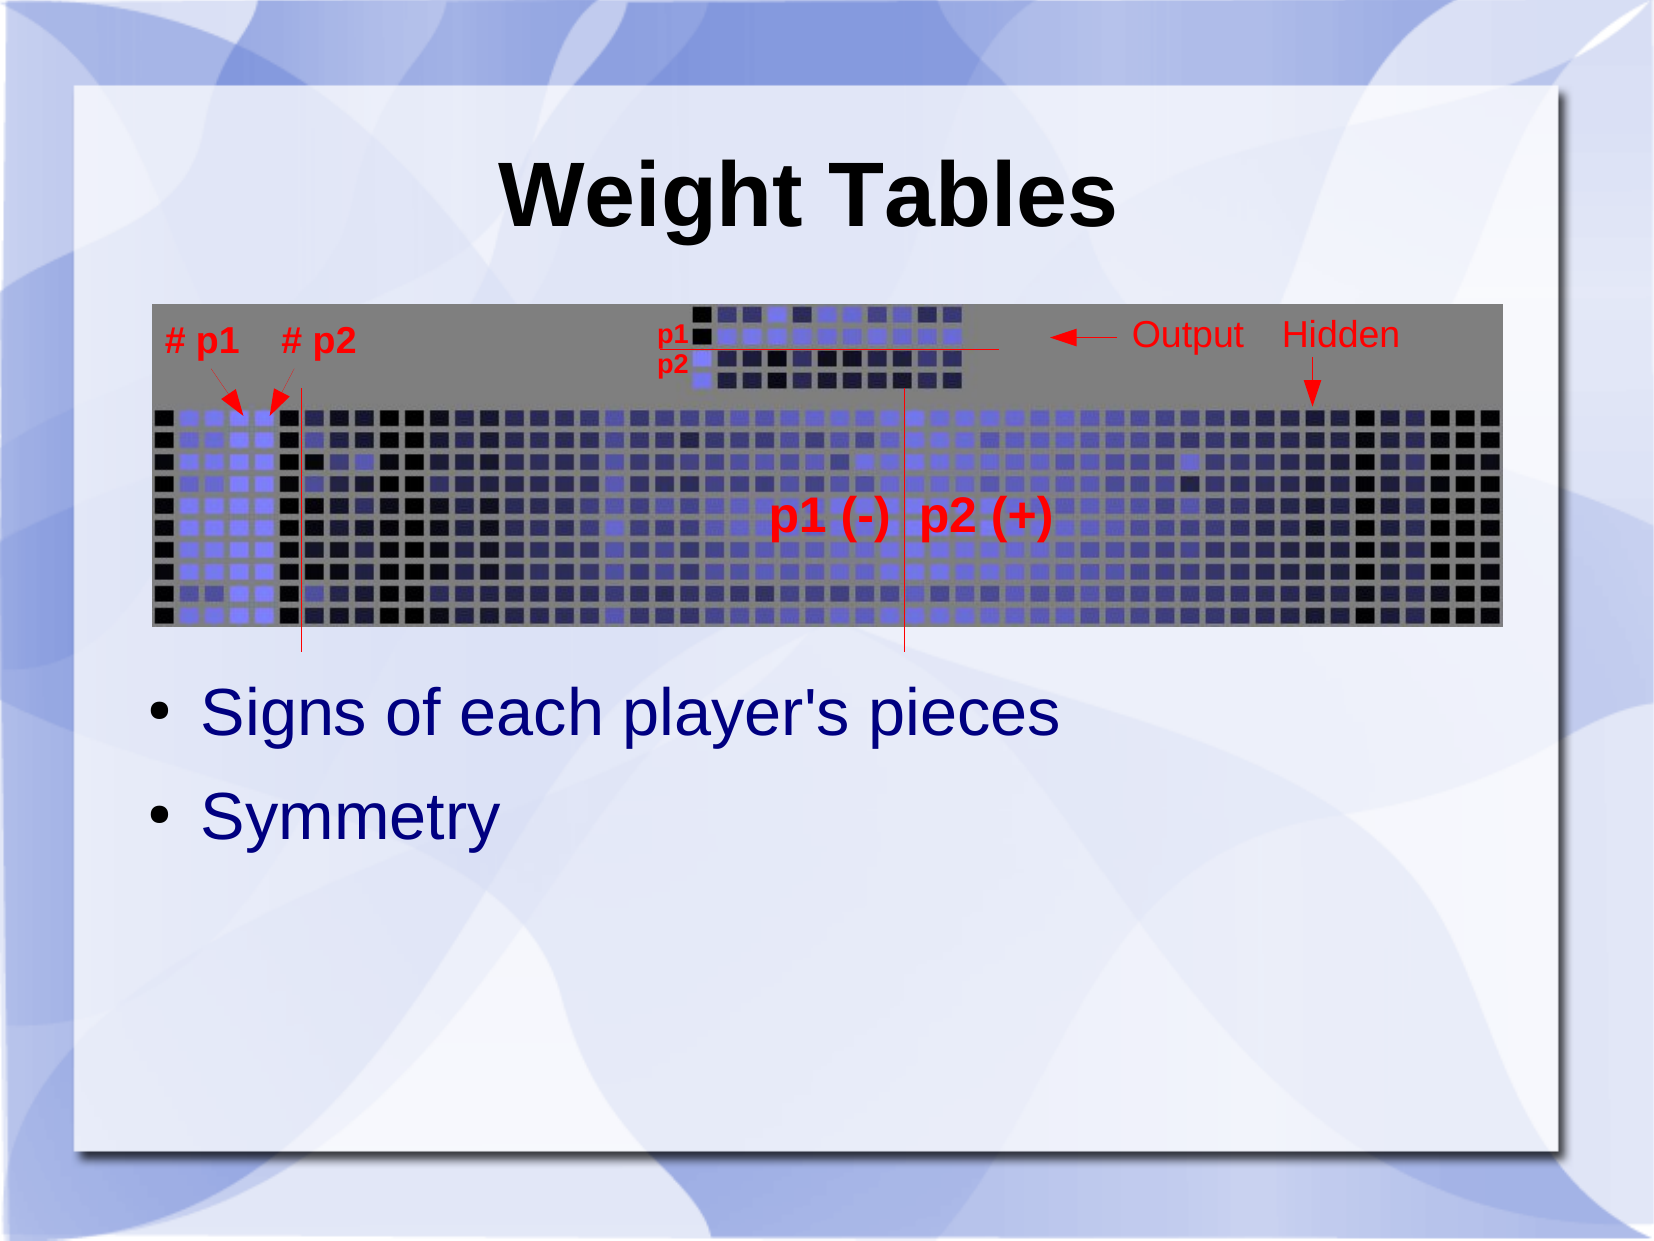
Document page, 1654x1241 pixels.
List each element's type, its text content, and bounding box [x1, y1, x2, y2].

picture [0, 0, 1654, 1241]
text_box p1 p2 [642, 311, 704, 387]
list Signs of each player's pieces Symmetry [129, 675, 1489, 1129]
title Weight Tables [82, 90, 1536, 298]
text_box Hidden [1267, 305, 1415, 363]
text_box # p1 # p2 [150, 311, 372, 369]
text_box Output [1117, 305, 1260, 363]
text_box p1 (-) p2 (+) [753, 479, 1069, 551]
